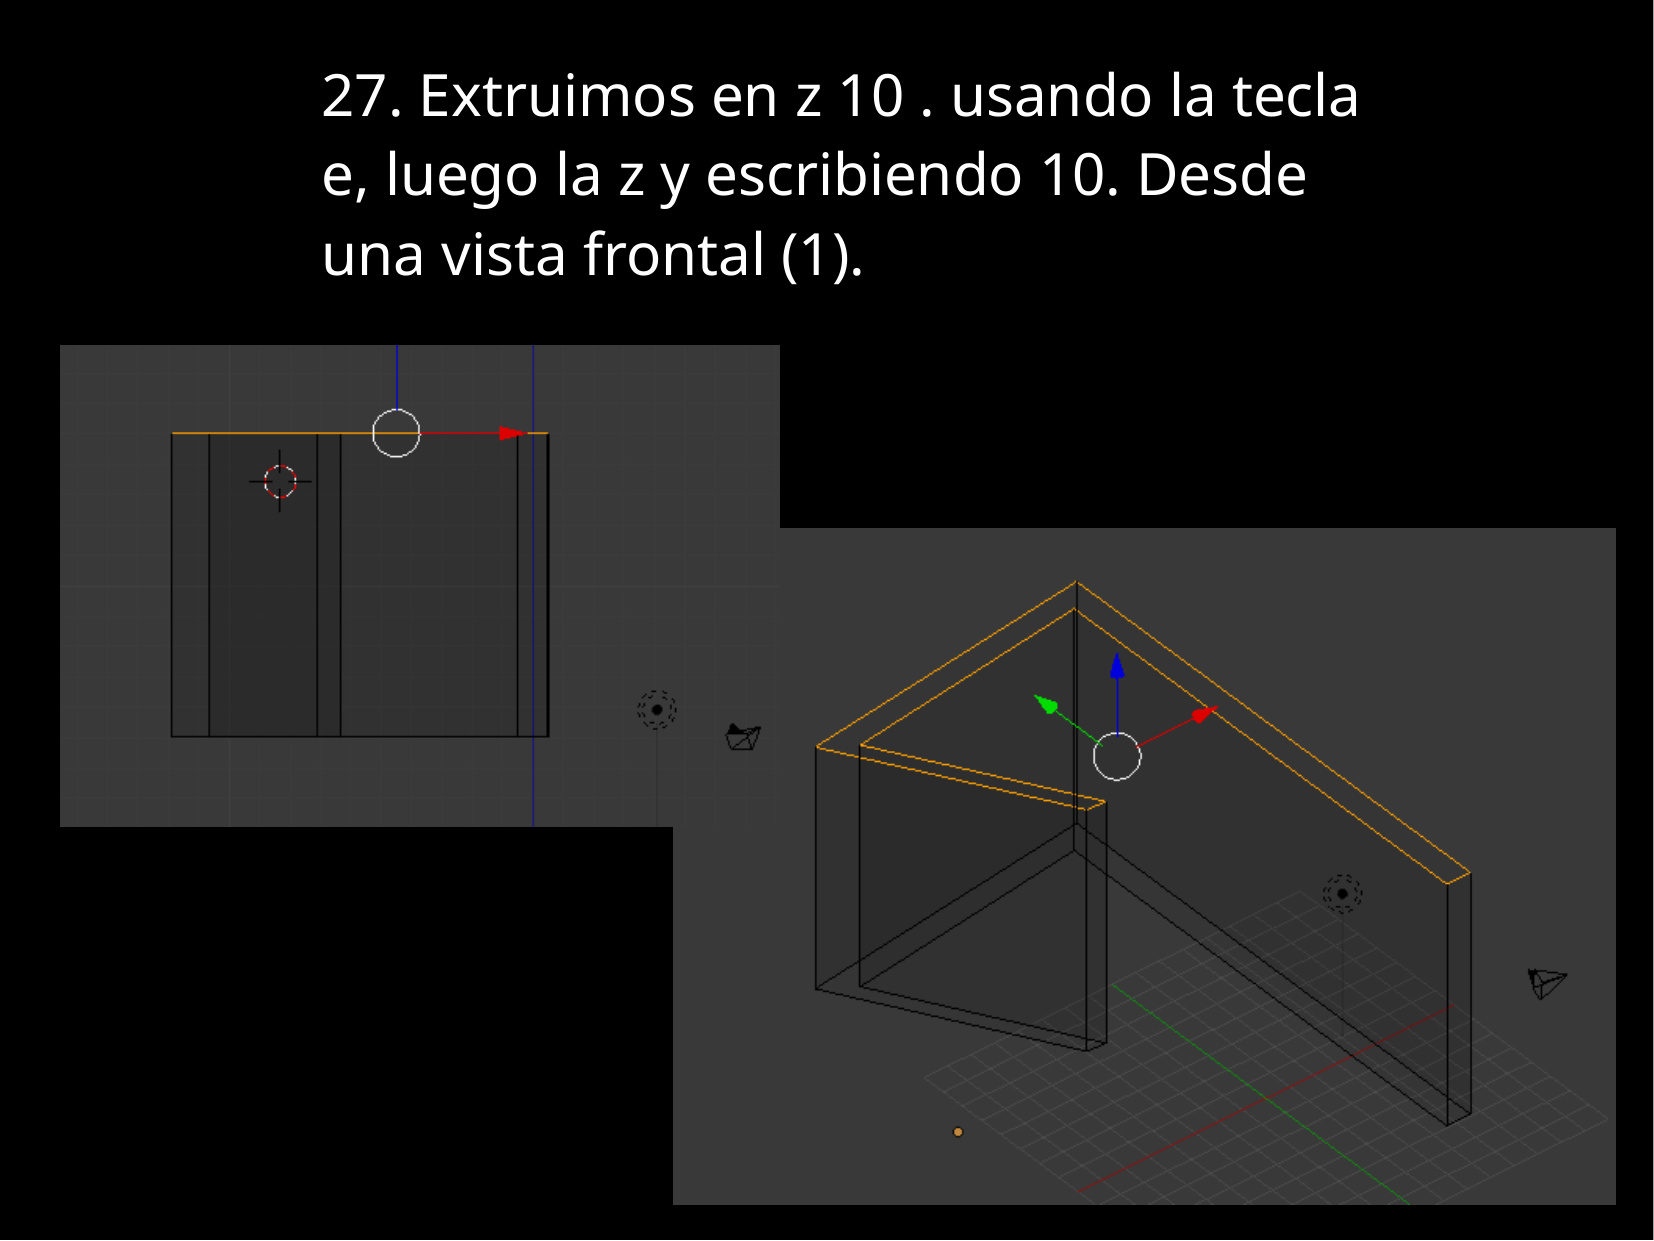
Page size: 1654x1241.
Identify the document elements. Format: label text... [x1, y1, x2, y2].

text_box 27. Extruimos en z 10 . usando la tecla e, luego la z y escribiendo 10. Desde una vista frontal (1). [307, 46, 1430, 308]
picture [60, 345, 1616, 1205]
